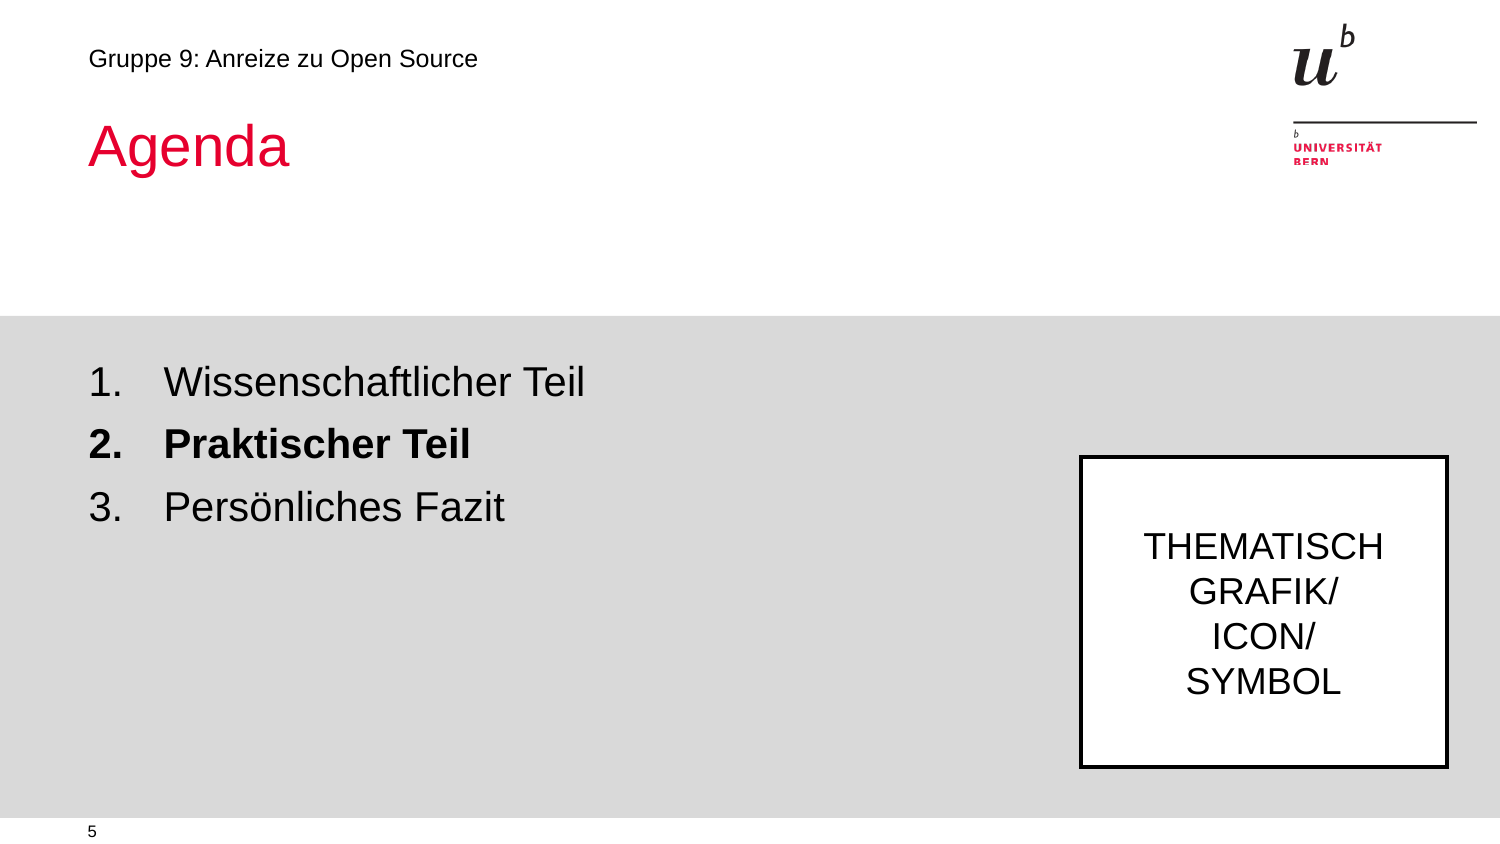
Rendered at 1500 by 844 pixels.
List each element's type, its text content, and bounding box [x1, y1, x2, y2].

text_box THEMATISCH GRAFIK/ ICON/ SYMBOL [1080, 457, 1447, 767]
text_box Agenda [100, 130, 115, 150]
text_box Agenda [88, 111, 1241, 179]
text_box Wissenschaftlicher Teil Praktischer Teil Persönliches Fazit [88, 354, 1400, 783]
